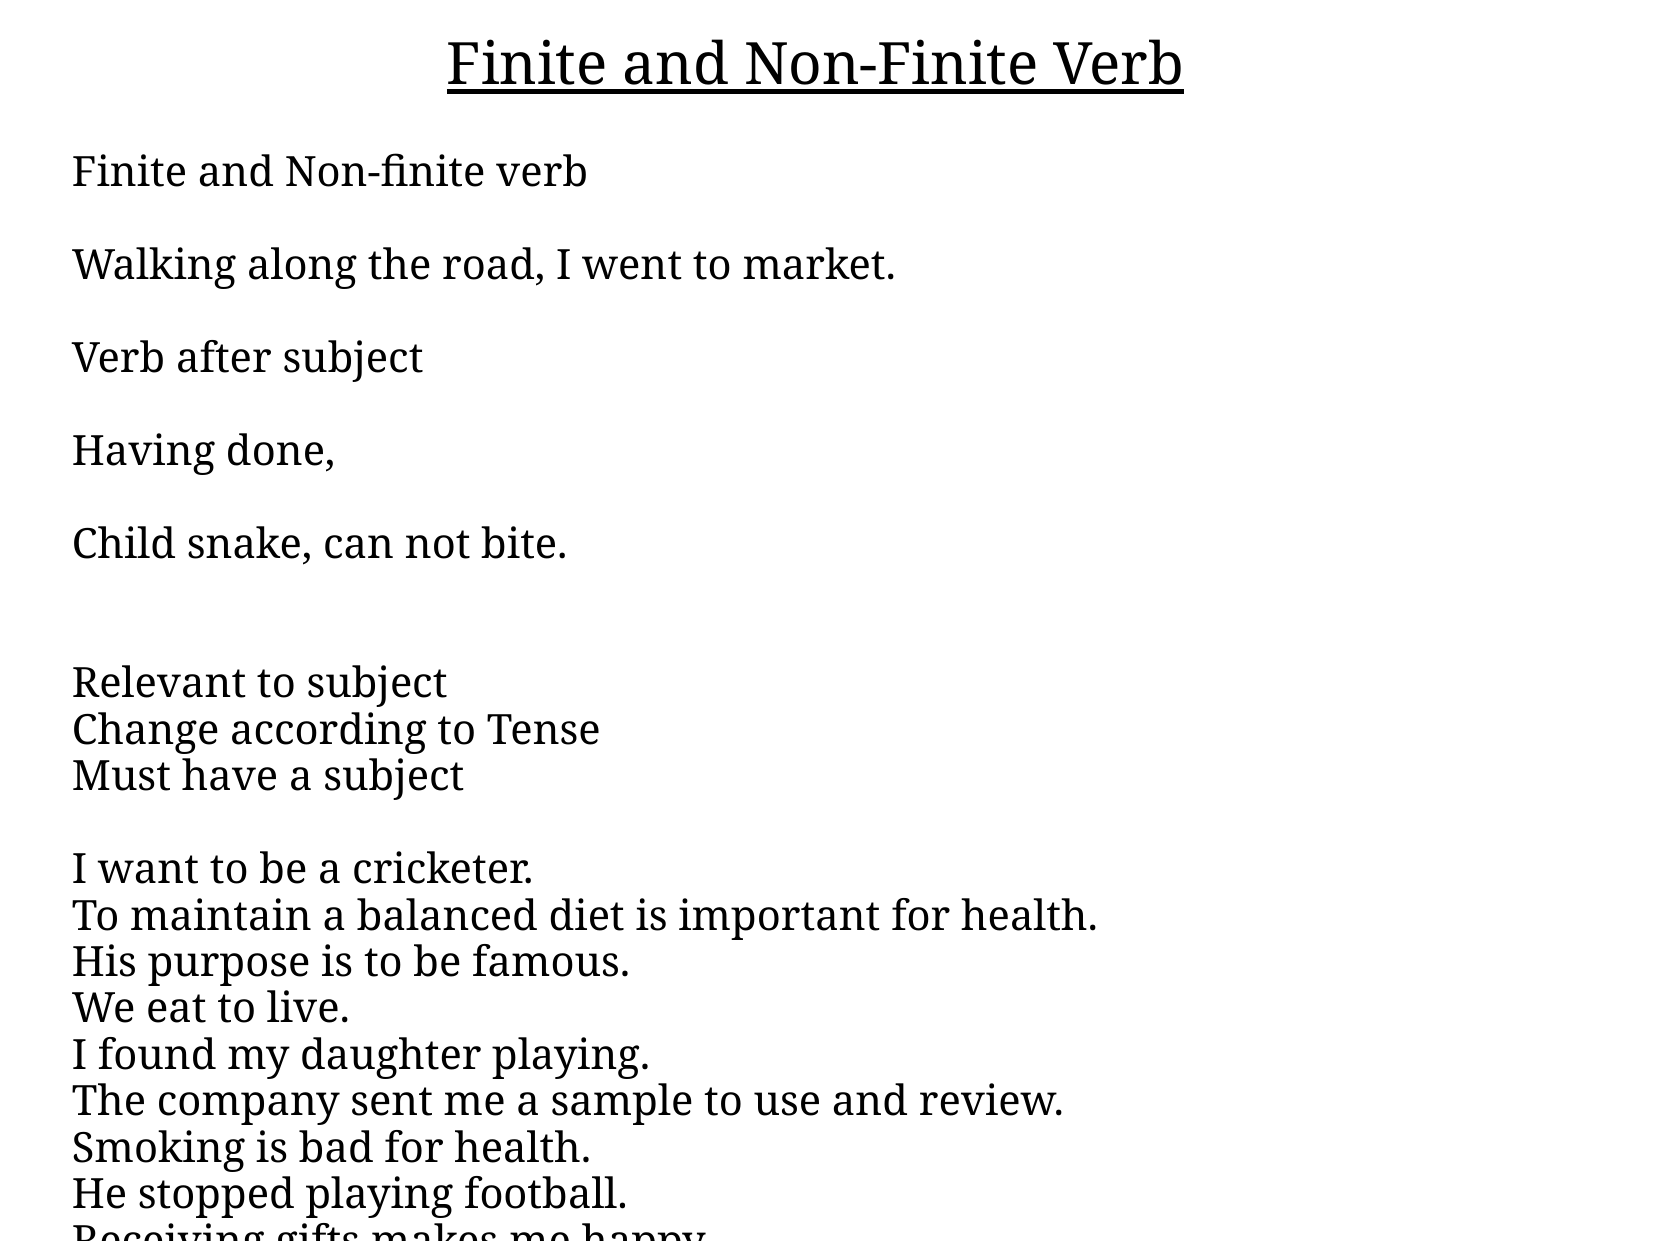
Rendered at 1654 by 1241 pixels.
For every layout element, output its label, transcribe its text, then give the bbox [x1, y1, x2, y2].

text_box Finite and Non-Finite Verb Finite and Non-finite verb Walking along the road, I went to market. Verb after subject Having done, Child snake, can not bite. Relevant to subject Change according to Tense Must have a subject I want to be a cricketer. To maintain a balanced diet is important for health. His purpose is to be famous. We eat to live. I found my daughter playing. The company sent me a sample to use and review. Smoking is bad for health. He stopped playing football. Receiving gifts makes me happy. I saw a flying bird. The smiling baby is coming to me. Flying is the nature of bird. The book written by Nazrul is excellent. If any information required, [71, 31, 1560, 1140]
